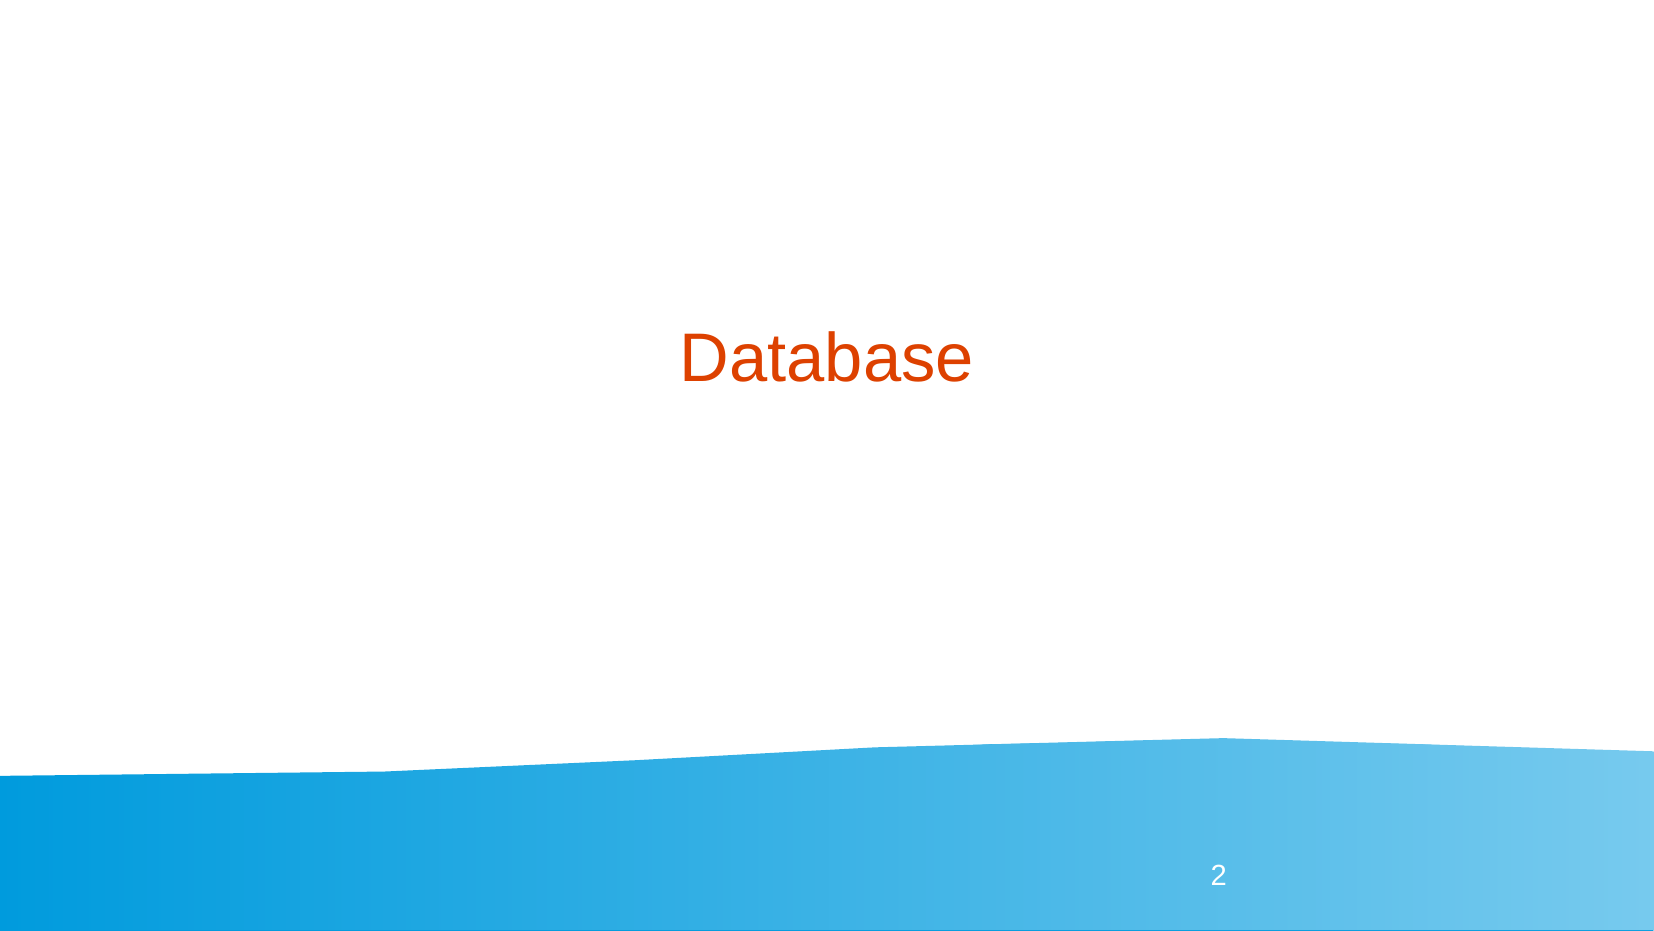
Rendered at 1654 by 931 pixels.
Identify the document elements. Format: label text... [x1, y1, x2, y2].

title Database [88, 265, 1565, 443]
